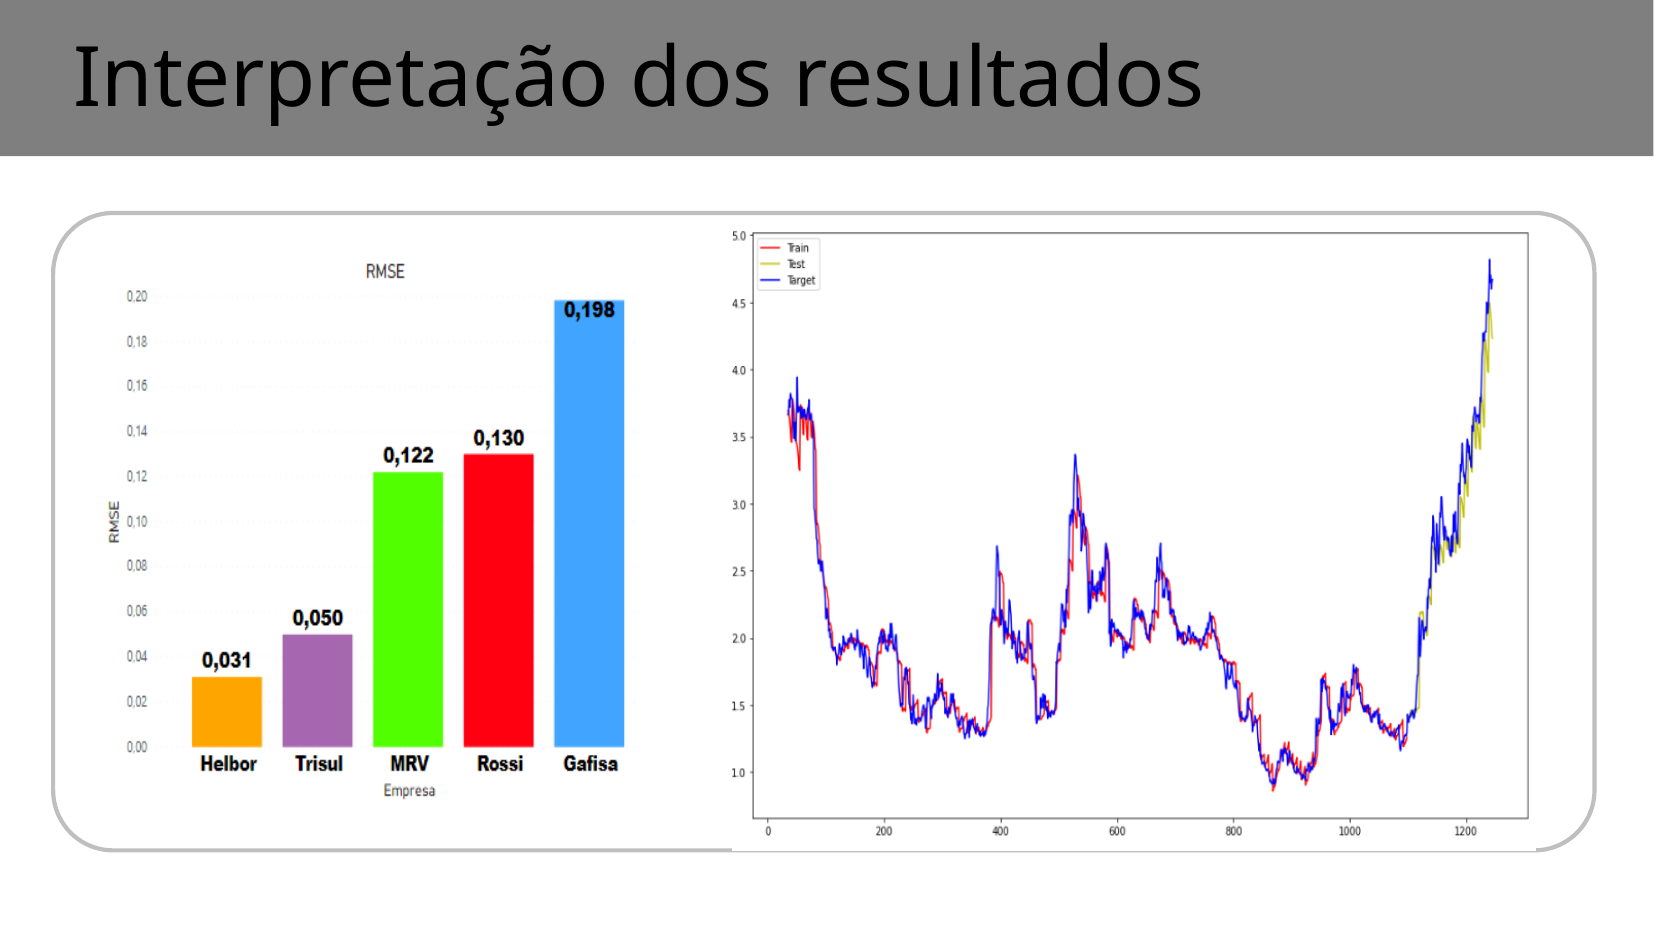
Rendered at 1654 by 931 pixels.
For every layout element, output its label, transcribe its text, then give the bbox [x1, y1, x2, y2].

text_box [0, 0, 1654, 157]
picture [732, 224, 1536, 851]
picture [94, 236, 638, 815]
text_box Interpretação dos resultados [59, 9, 1583, 127]
